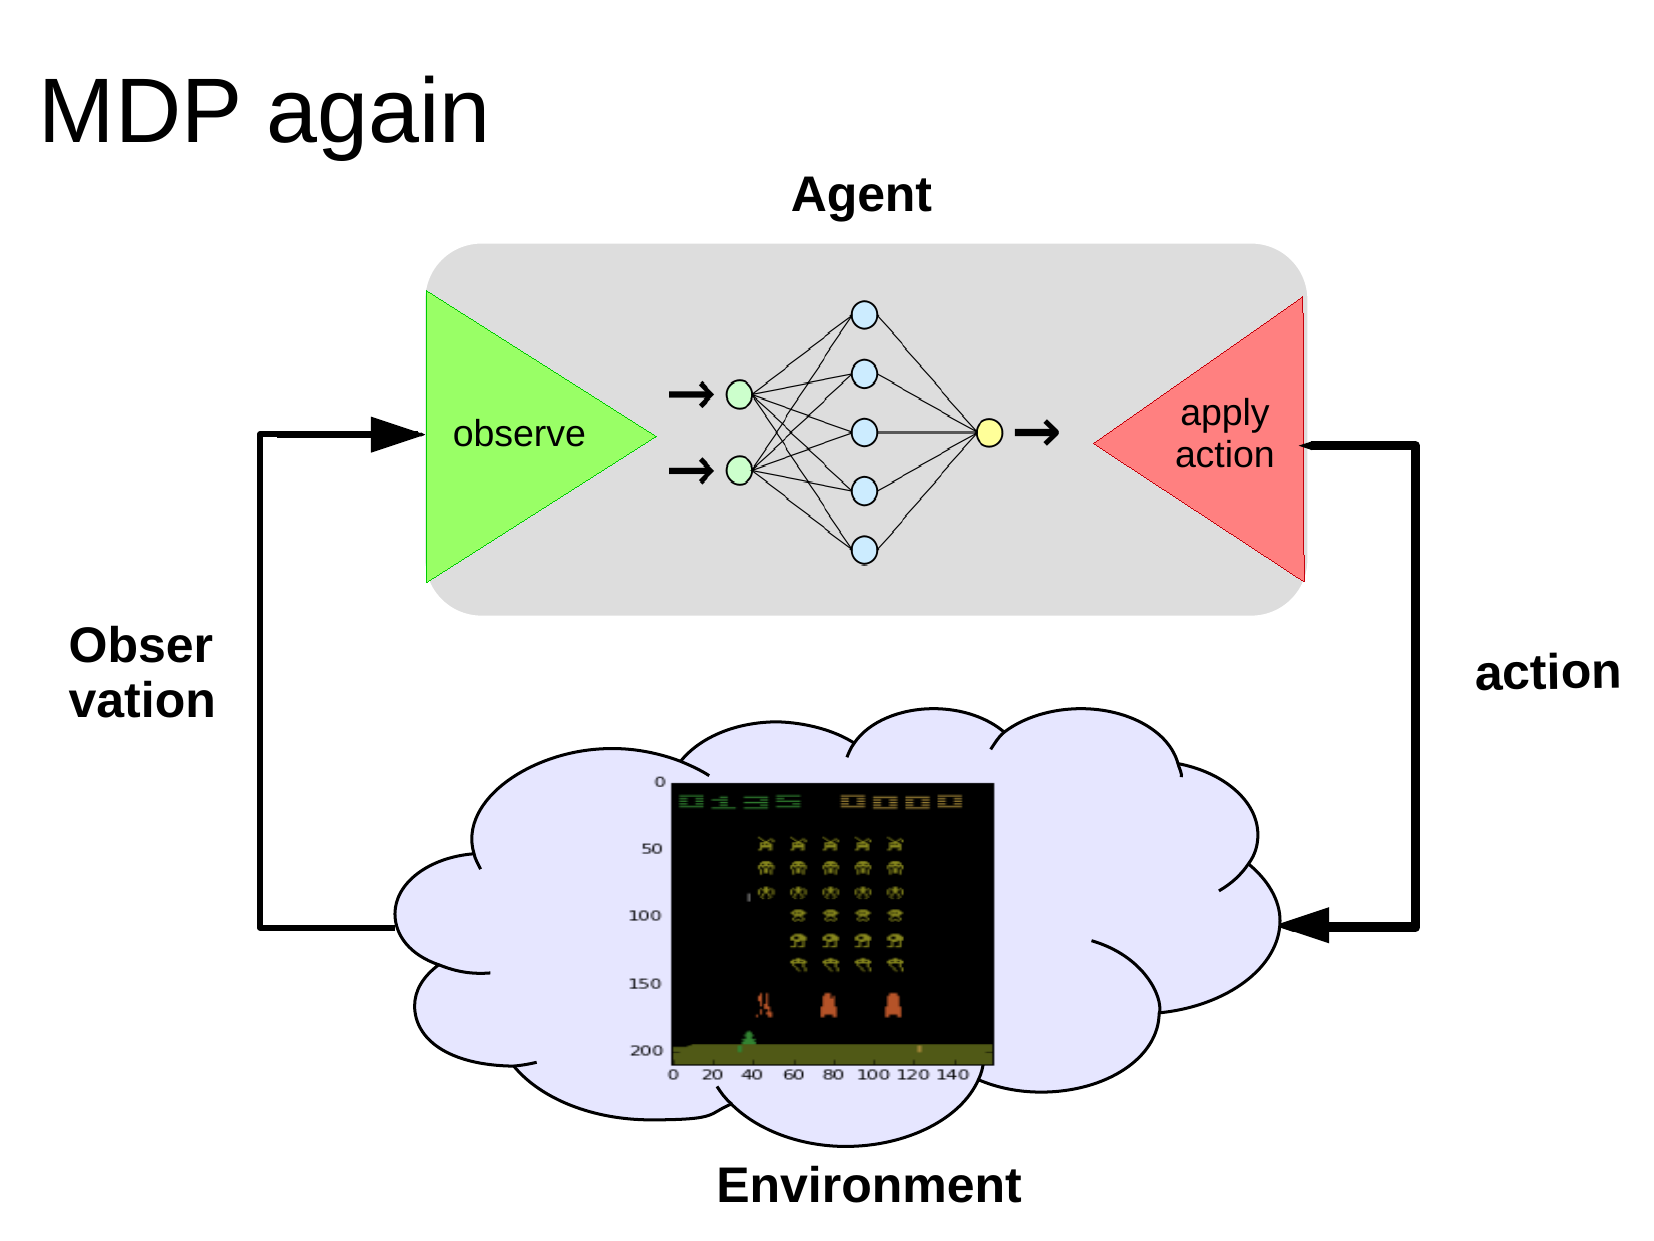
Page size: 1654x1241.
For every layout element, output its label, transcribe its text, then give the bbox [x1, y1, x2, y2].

text_box action [1450, 625, 1654, 718]
text_box Agent [685, 150, 1039, 240]
text_box [416, 234, 1317, 625]
picture [669, 300, 1059, 566]
text_box MDP again [15, 42, 515, 286]
picture [615, 768, 1006, 1091]
text_box observe [404, 396, 635, 472]
text_box Environment [692, 1141, 1143, 1231]
text_box Observation [45, 600, 241, 746]
text_box [394, 708, 1281, 1141]
text_box apply action [1151, 375, 1299, 493]
